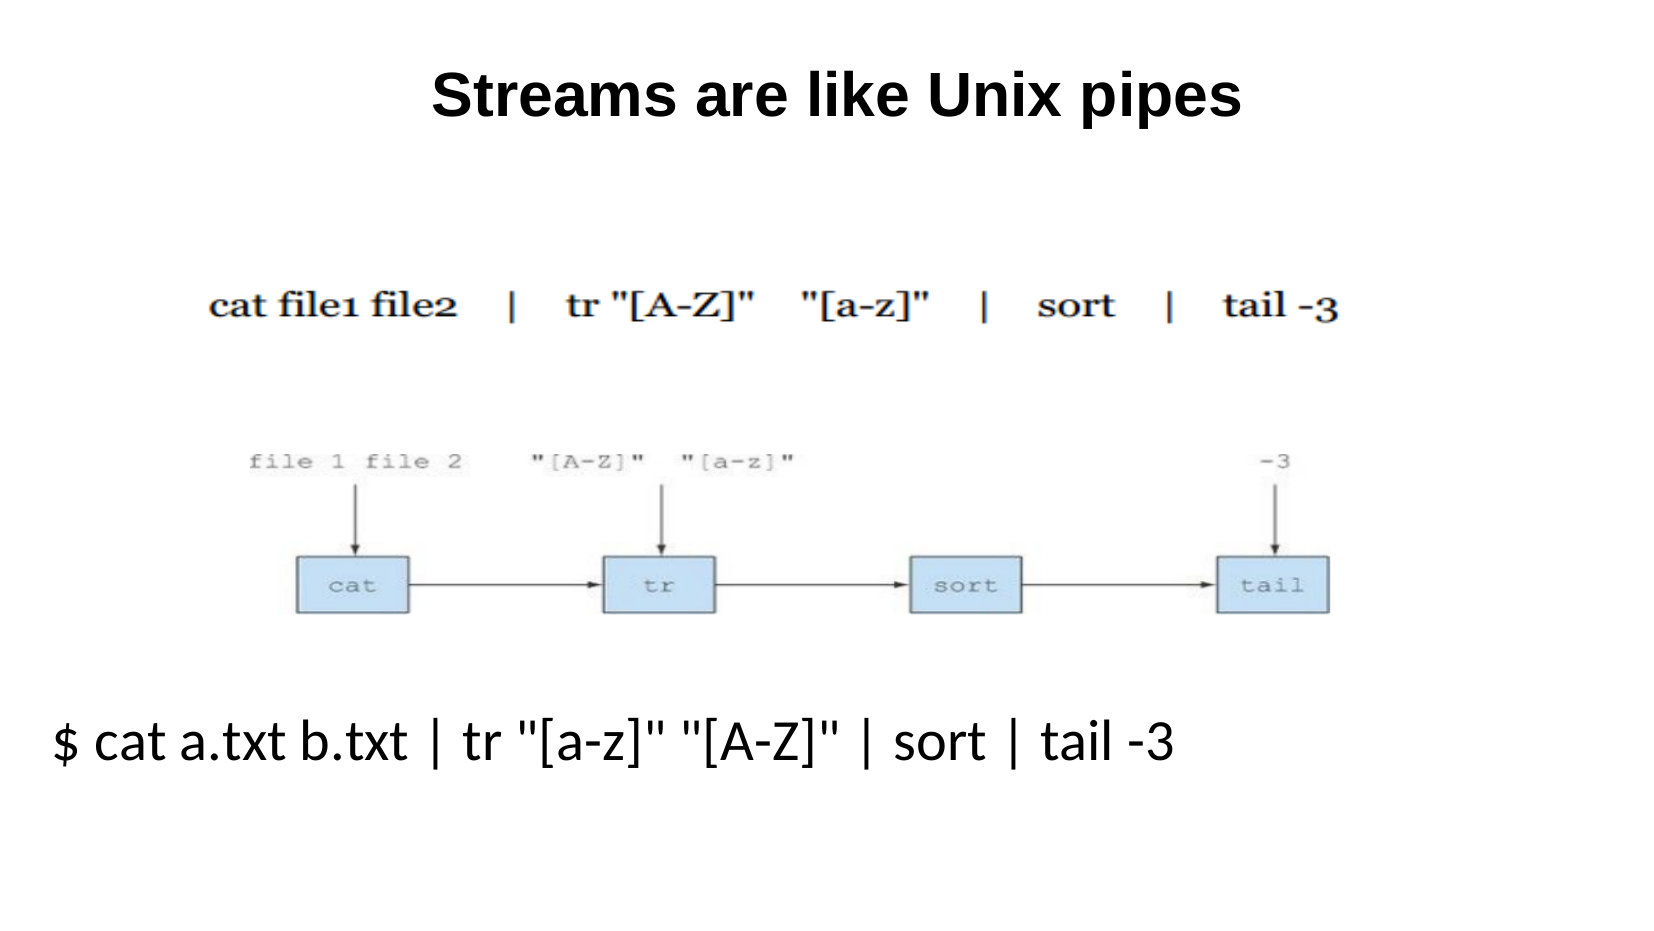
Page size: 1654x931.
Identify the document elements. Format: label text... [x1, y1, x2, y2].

text_box $ cat a.txt b.txt | tr "[a-z]" "[A-Z]" | sort | tail -3 [51, 657, 1654, 847]
picture [195, 421, 1373, 633]
picture [140, 232, 1521, 360]
title Streams are like Unix pipes [82, 54, 1571, 129]
